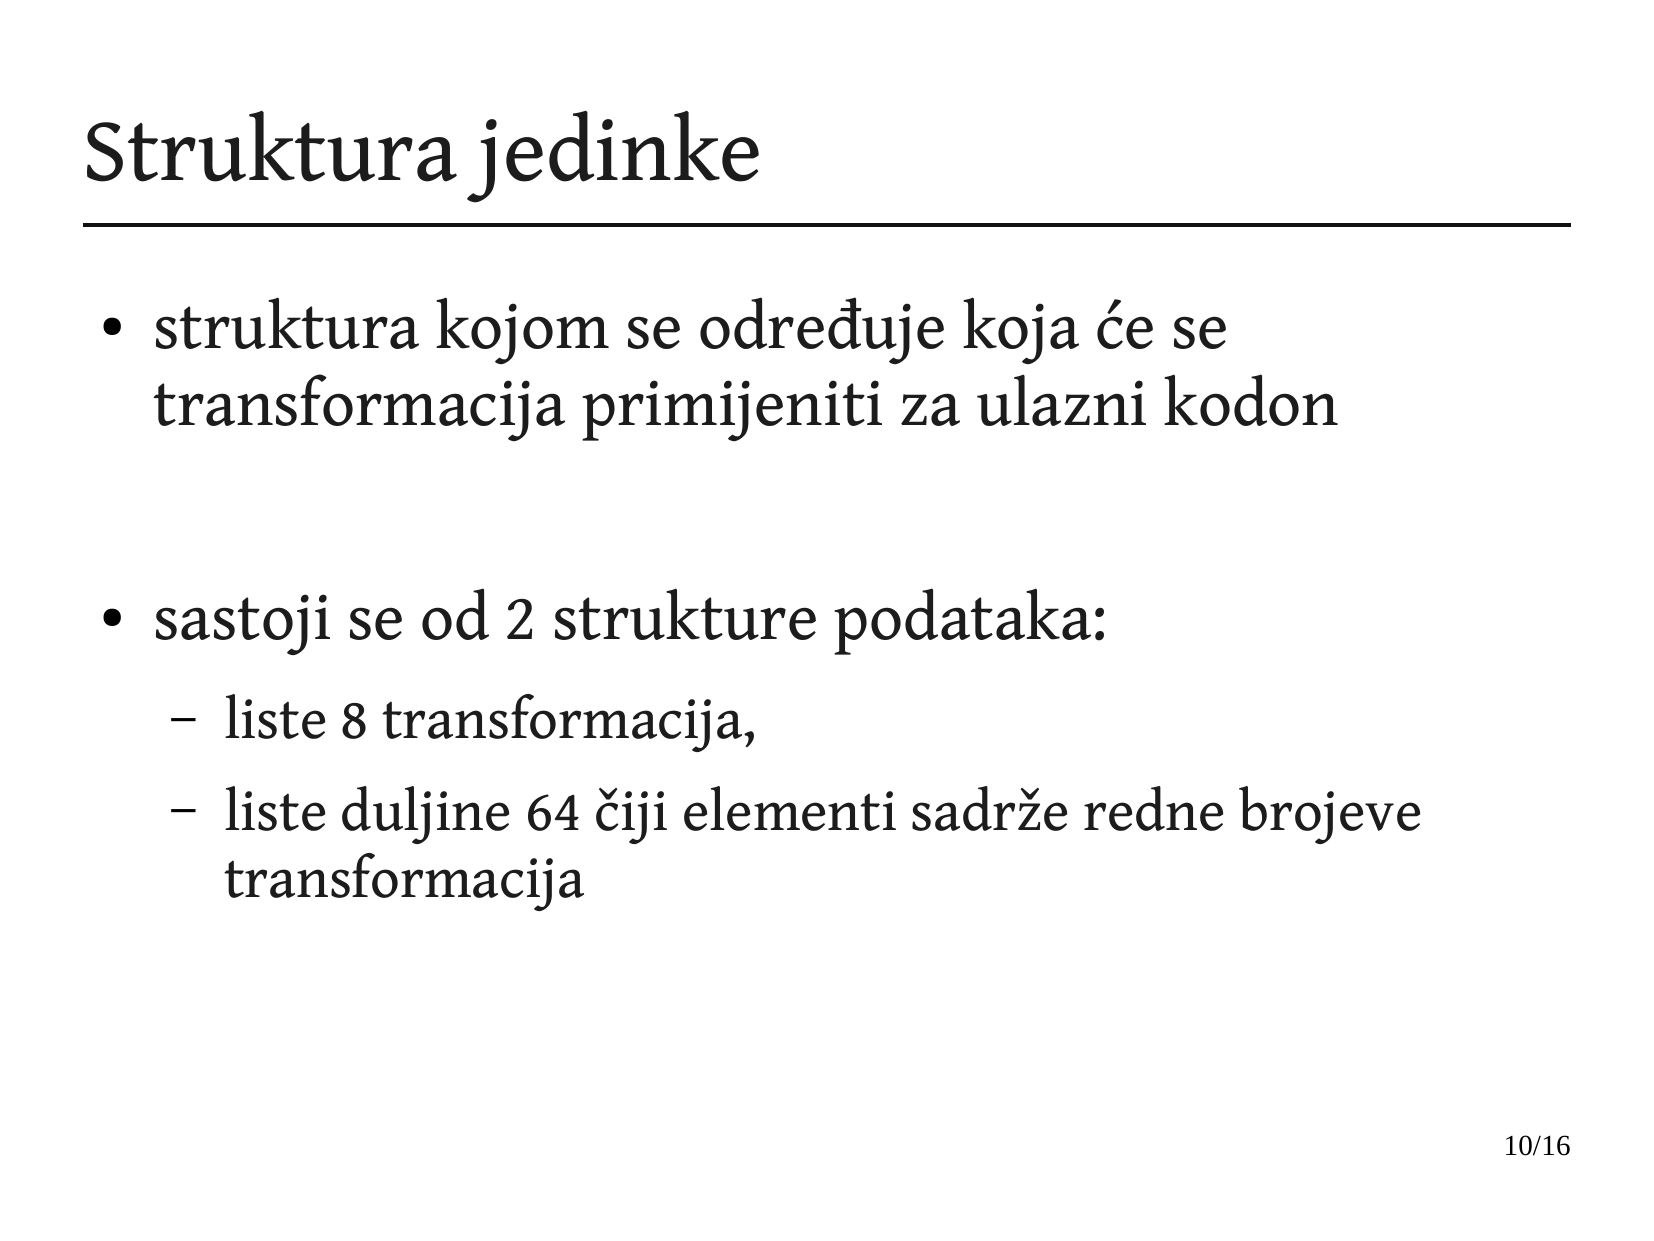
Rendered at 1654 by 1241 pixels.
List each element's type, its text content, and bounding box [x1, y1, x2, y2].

title Struktura jedinke [82, 49, 1571, 257]
list struktura kojom se određuje koja će se transformacija primijeniti za ulazni kodon sastoji se od 2 strukture podataka: liste 8 transformacija, liste duljine 64 čiji elementi sadrže redne brojeve transformacija [82, 290, 1571, 1109]
